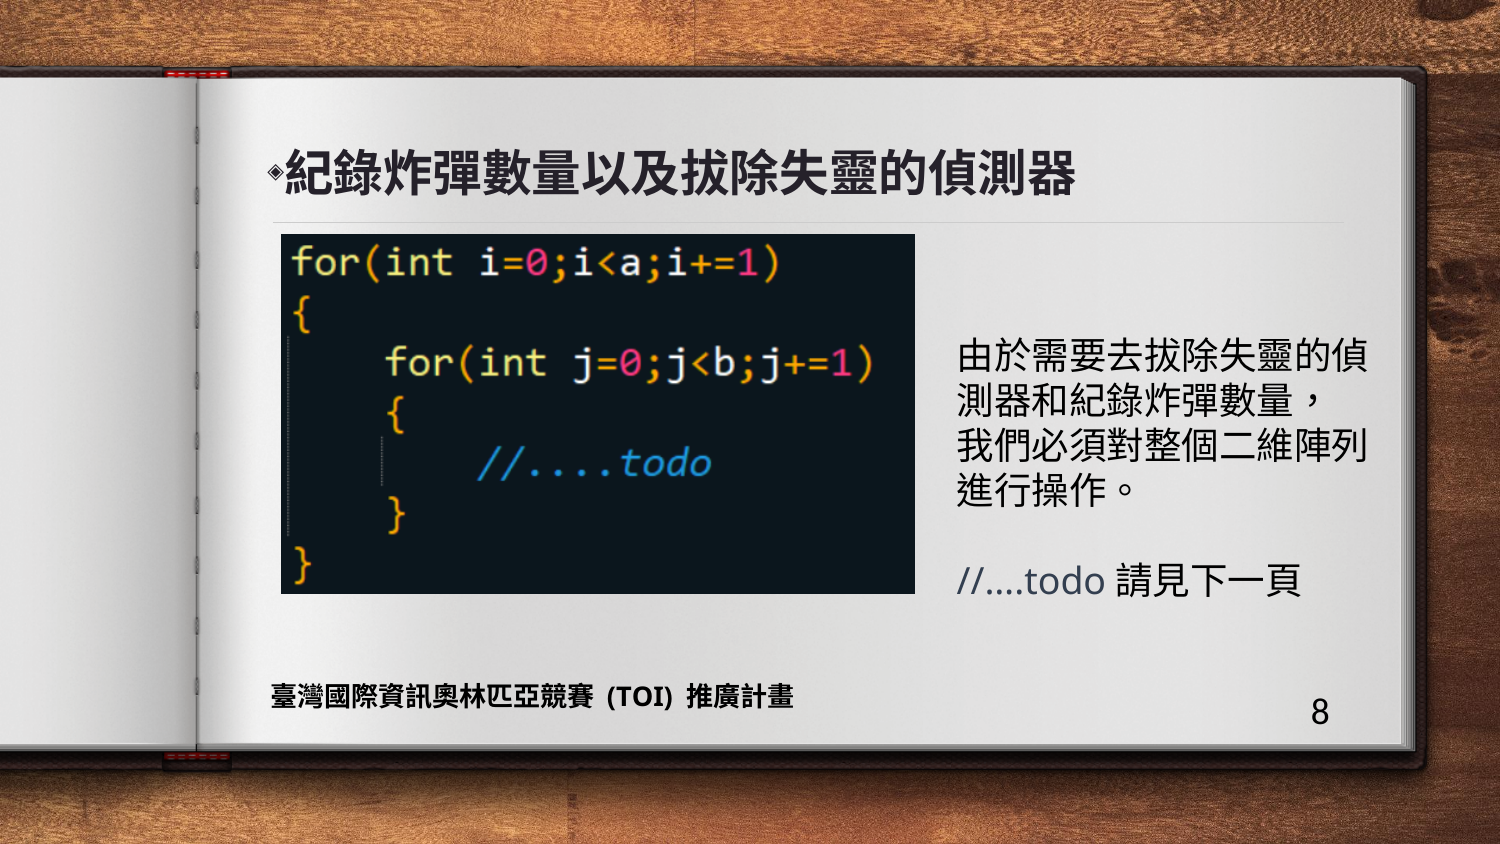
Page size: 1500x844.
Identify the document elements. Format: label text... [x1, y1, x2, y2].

text_box [1295, 672, 1386, 737]
picture [281, 234, 915, 594]
list 紀錄炸彈數量以及拔除失靈的偵測器 [252, 126, 1183, 216]
text_box 由於需要去拔除失靈的偵測器和紀錄炸彈數量， 我們必須對整個二維陣列進行操作。 //….todo請見下一頁 [941, 324, 1386, 613]
